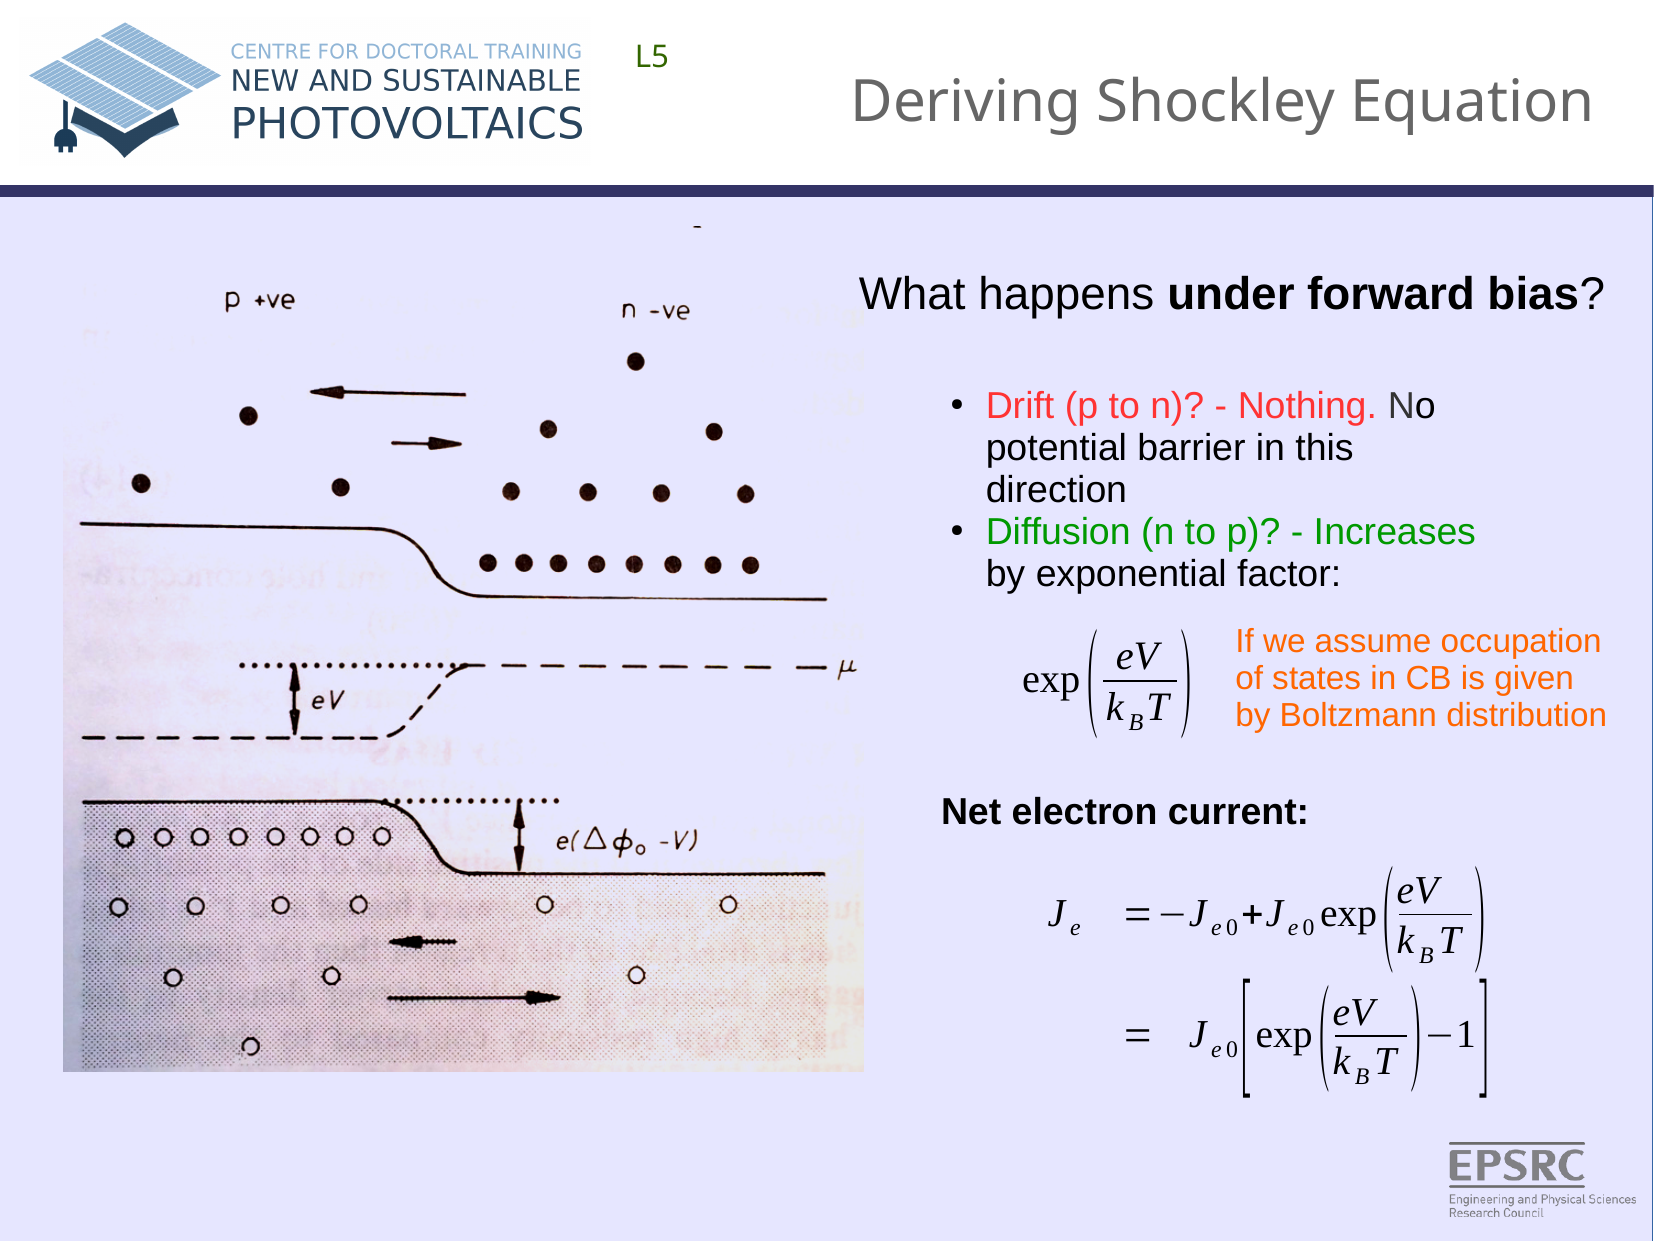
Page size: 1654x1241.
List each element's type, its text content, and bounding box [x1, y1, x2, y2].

text_box If we assume occupation of states in CB is given by Boltzmann distribution [1220, 614, 1633, 1034]
chart [1012, 626, 1204, 742]
picture [19, 17, 591, 166]
chart [1037, 859, 1500, 1101]
picture [1449, 1142, 1636, 1217]
picture [63, 226, 864, 1072]
text_box Net electron current: [890, 783, 1452, 1076]
text_box Deriving Shockley Equation [758, 55, 1610, 146]
text_box [0, 197, 1653, 1241]
text_box L5 [620, 29, 880, 80]
text_box What happens under forward bias? [844, 260, 1621, 327]
text_box Drift (p to n)? - Nothing. No potential barrier in this direction Diffusion (n to p)? - Increases by exponential factor: [935, 377, 1497, 670]
